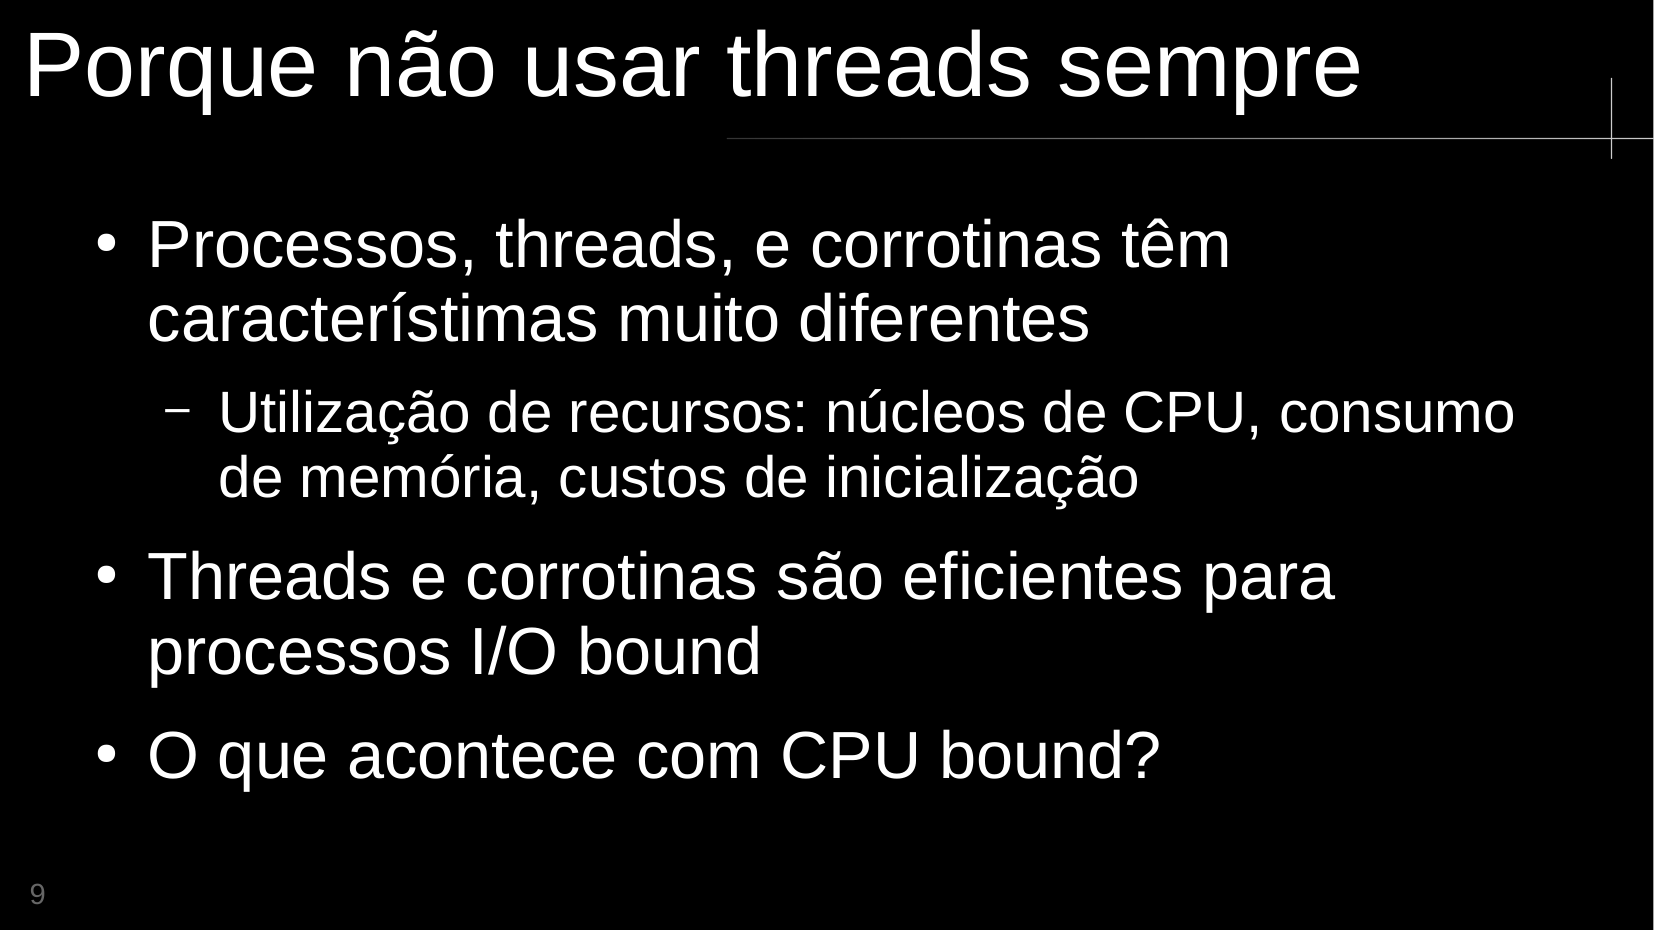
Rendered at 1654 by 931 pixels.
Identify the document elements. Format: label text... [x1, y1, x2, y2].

list Processos, threads, e corrotinas têm característimas muito diferentes Utilização de recursos: núcleos de CPU, consumo de memória, custos de inicialização Threads e corrotinas são eficientes para processos I/O bound O que acontece com CPU bound? [76, 206, 1565, 857]
title Porque não usar threads sempre [23, 11, 1589, 119]
